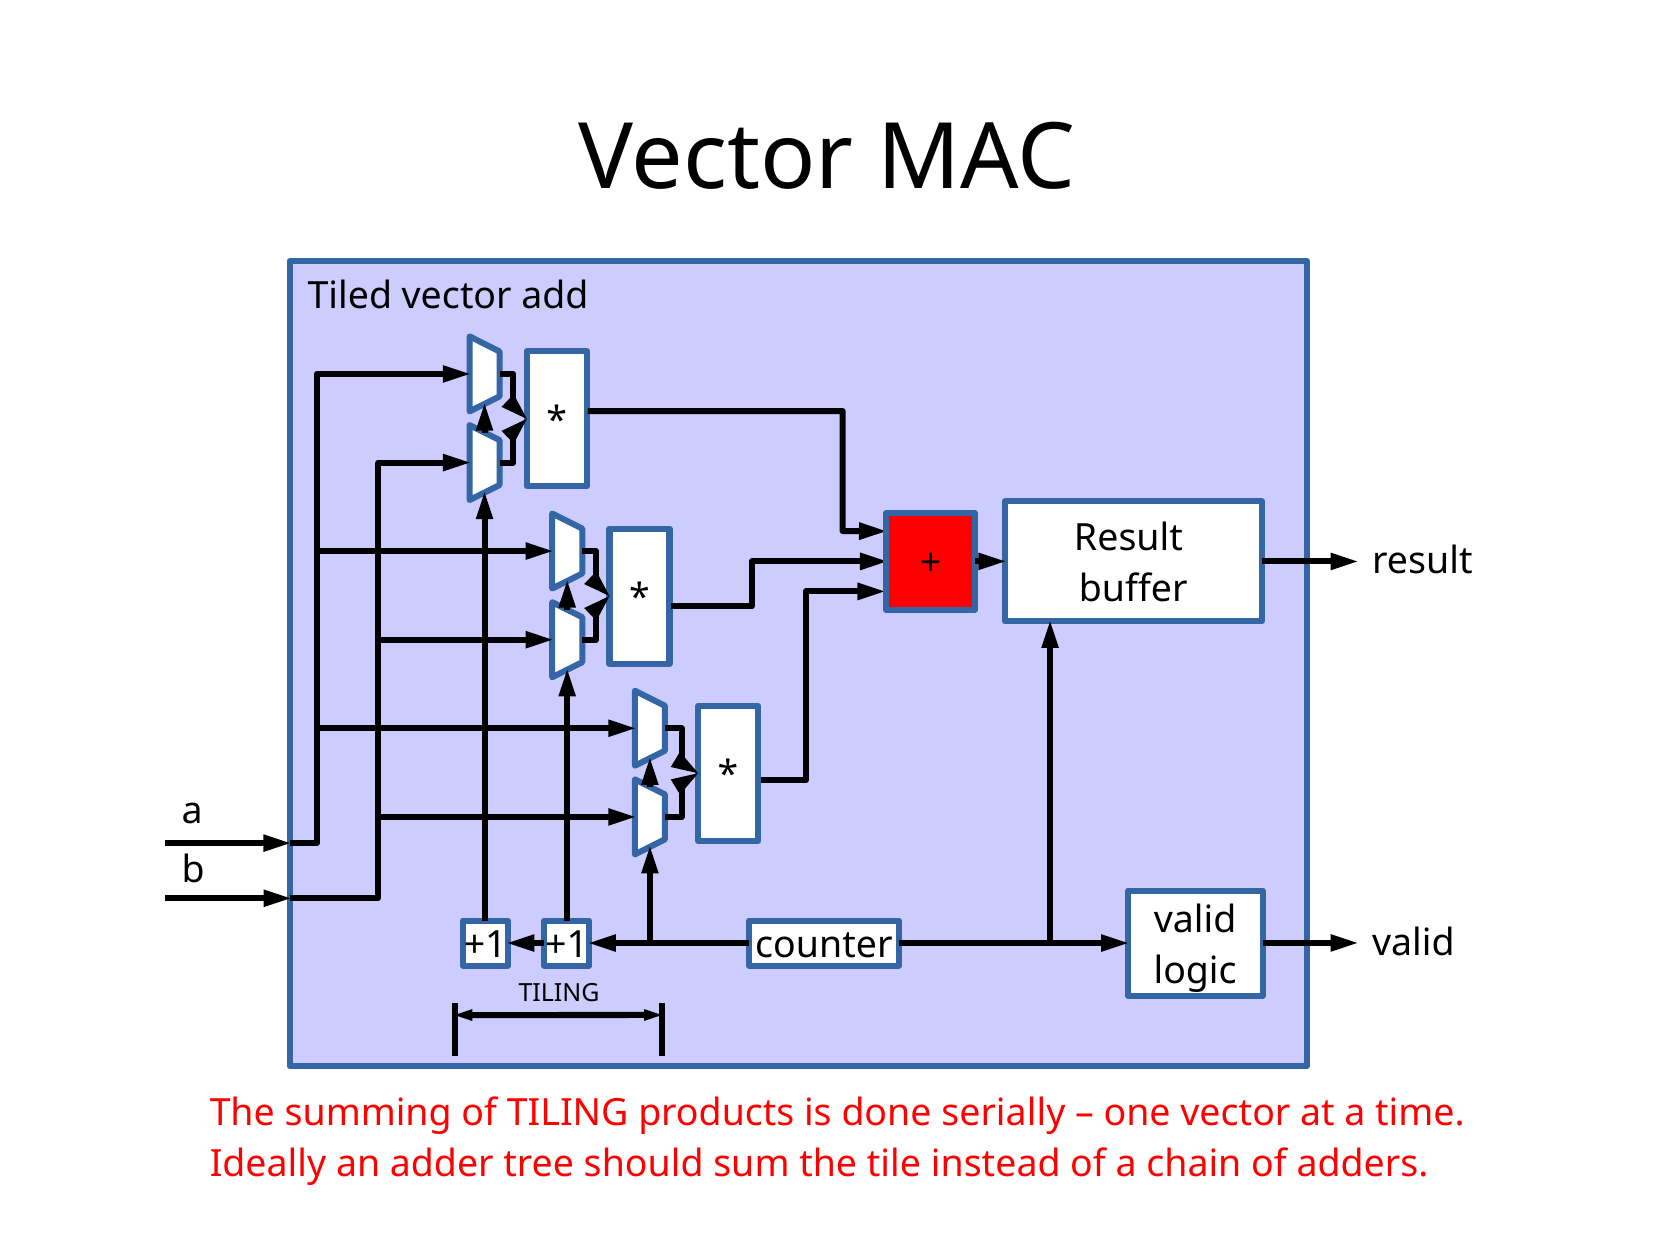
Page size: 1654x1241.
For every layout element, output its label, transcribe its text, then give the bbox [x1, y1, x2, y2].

text_box +1 [544, 920, 590, 966]
text_box * [698, 705, 759, 841]
text_box valid logic [1127, 890, 1263, 996]
text_box [289, 820, 1307, 1066]
text_box +1 [462, 920, 508, 966]
text_box counter [748, 920, 899, 966]
text_box a [166, 776, 218, 835]
text_box result [1357, 526, 1568, 597]
text_box * [609, 528, 670, 664]
text_box [289, 261, 1307, 942]
text_box [383, 554, 482, 637]
text_box Tiled vector add [292, 261, 602, 332]
text_box [321, 554, 377, 725]
text_box * [526, 351, 587, 487]
text_box [488, 731, 564, 814]
text_box + [885, 513, 975, 610]
text_box [1051, 564, 1307, 942]
text_box [488, 820, 564, 942]
text_box [383, 643, 482, 725]
text_box [289, 731, 377, 897]
text_box valid [1357, 907, 1568, 979]
text_box b [166, 835, 218, 906]
text_box The summing of TILING products is done serially – one vector at a time. Ideally an adder tree should sum the tile instead of a chain of adders. [195, 1077, 1501, 1204]
text_box Result buffer [1004, 501, 1262, 622]
title Vector MAC [82, 49, 1571, 257]
text_box [383, 731, 482, 814]
